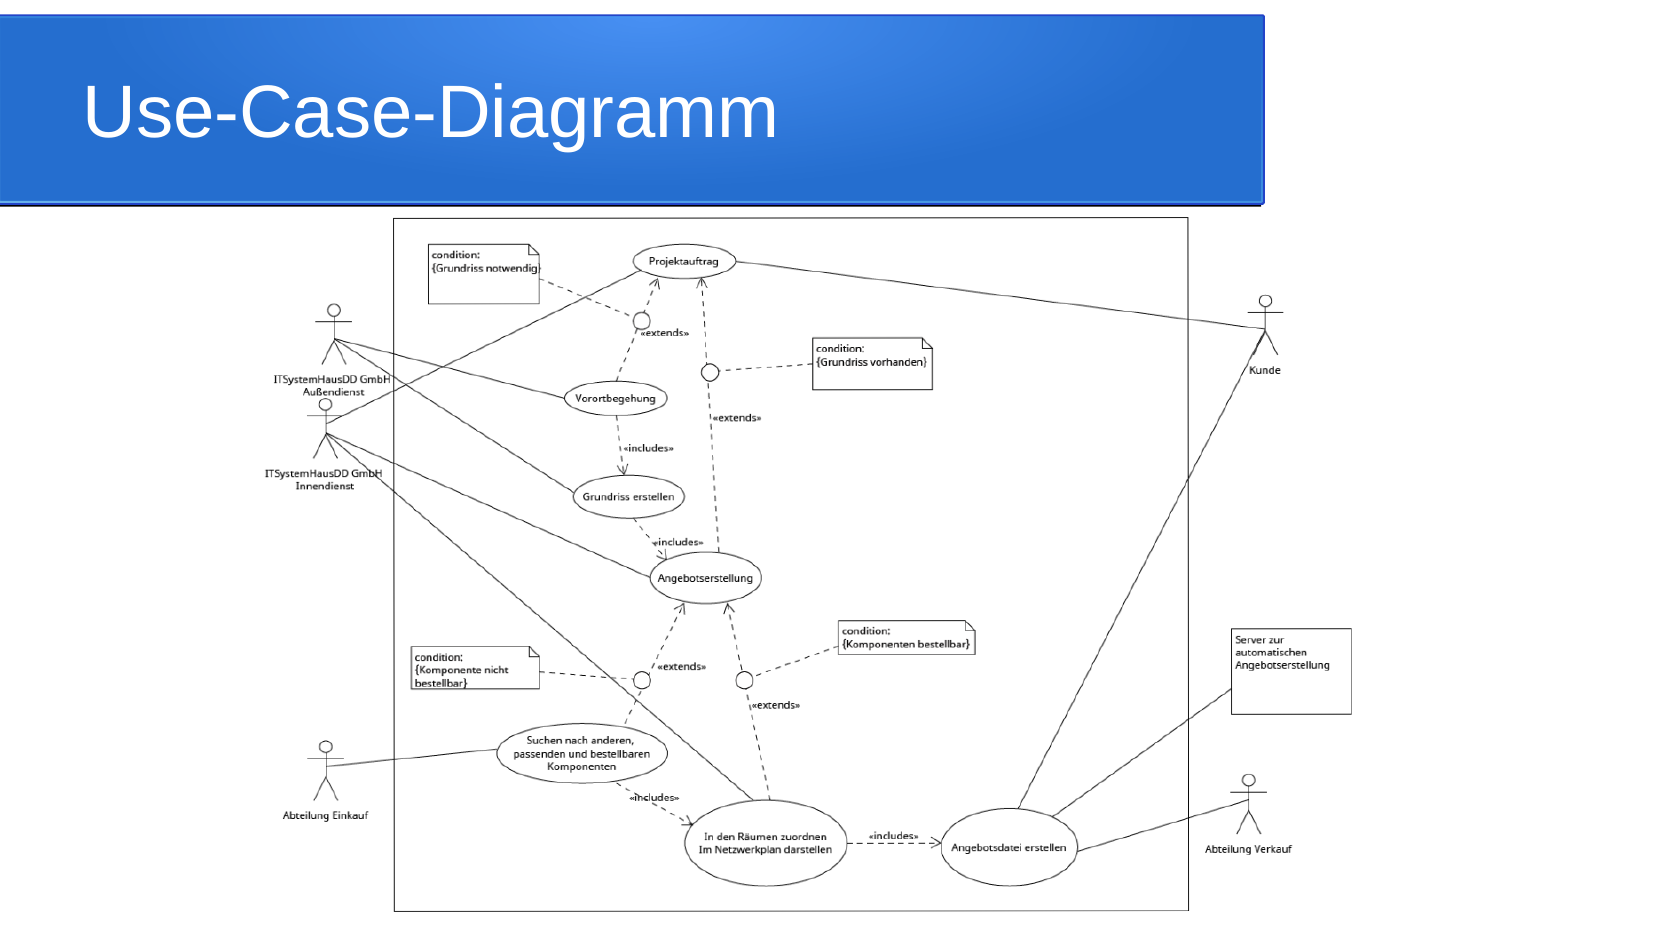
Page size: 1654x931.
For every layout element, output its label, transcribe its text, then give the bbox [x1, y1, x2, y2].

picture [248, 209, 1359, 918]
title Use-Case-Diagramm [82, 35, 1235, 189]
